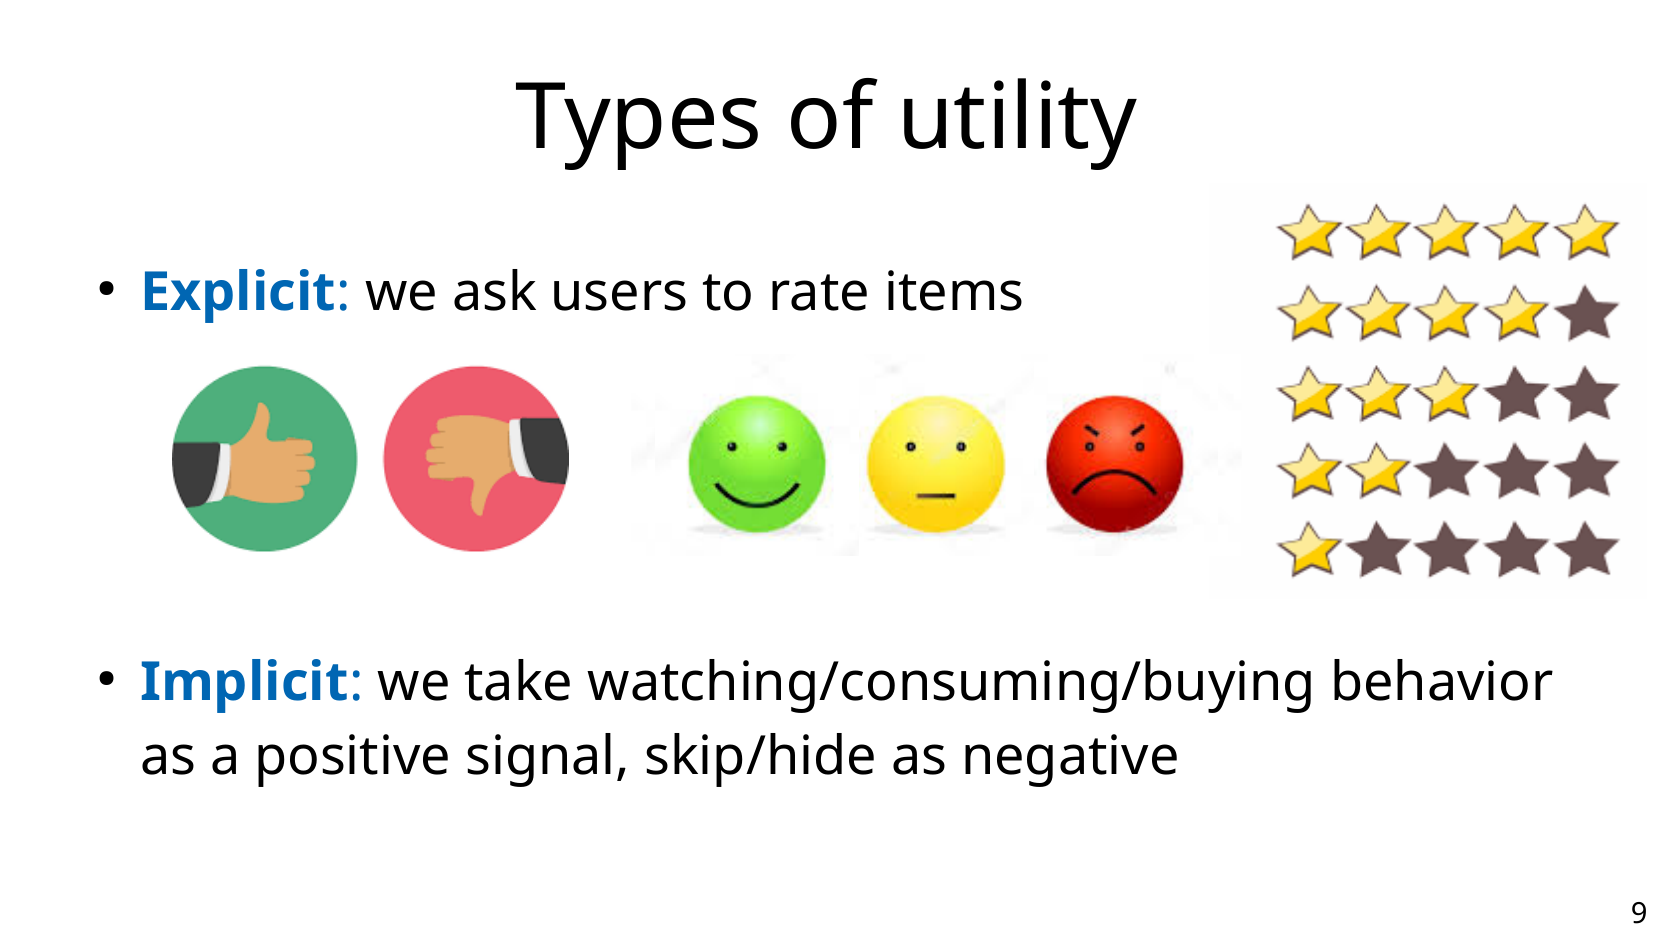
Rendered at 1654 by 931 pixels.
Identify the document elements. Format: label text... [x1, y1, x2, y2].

list Explicit: we ask users to rate items Implicit: we take watching/consuming/buying behavior as a positive signal, skip/hide as negative [82, 253, 1571, 793]
title Types of utility [82, 1, 1571, 226]
picture [631, 183, 1647, 599]
